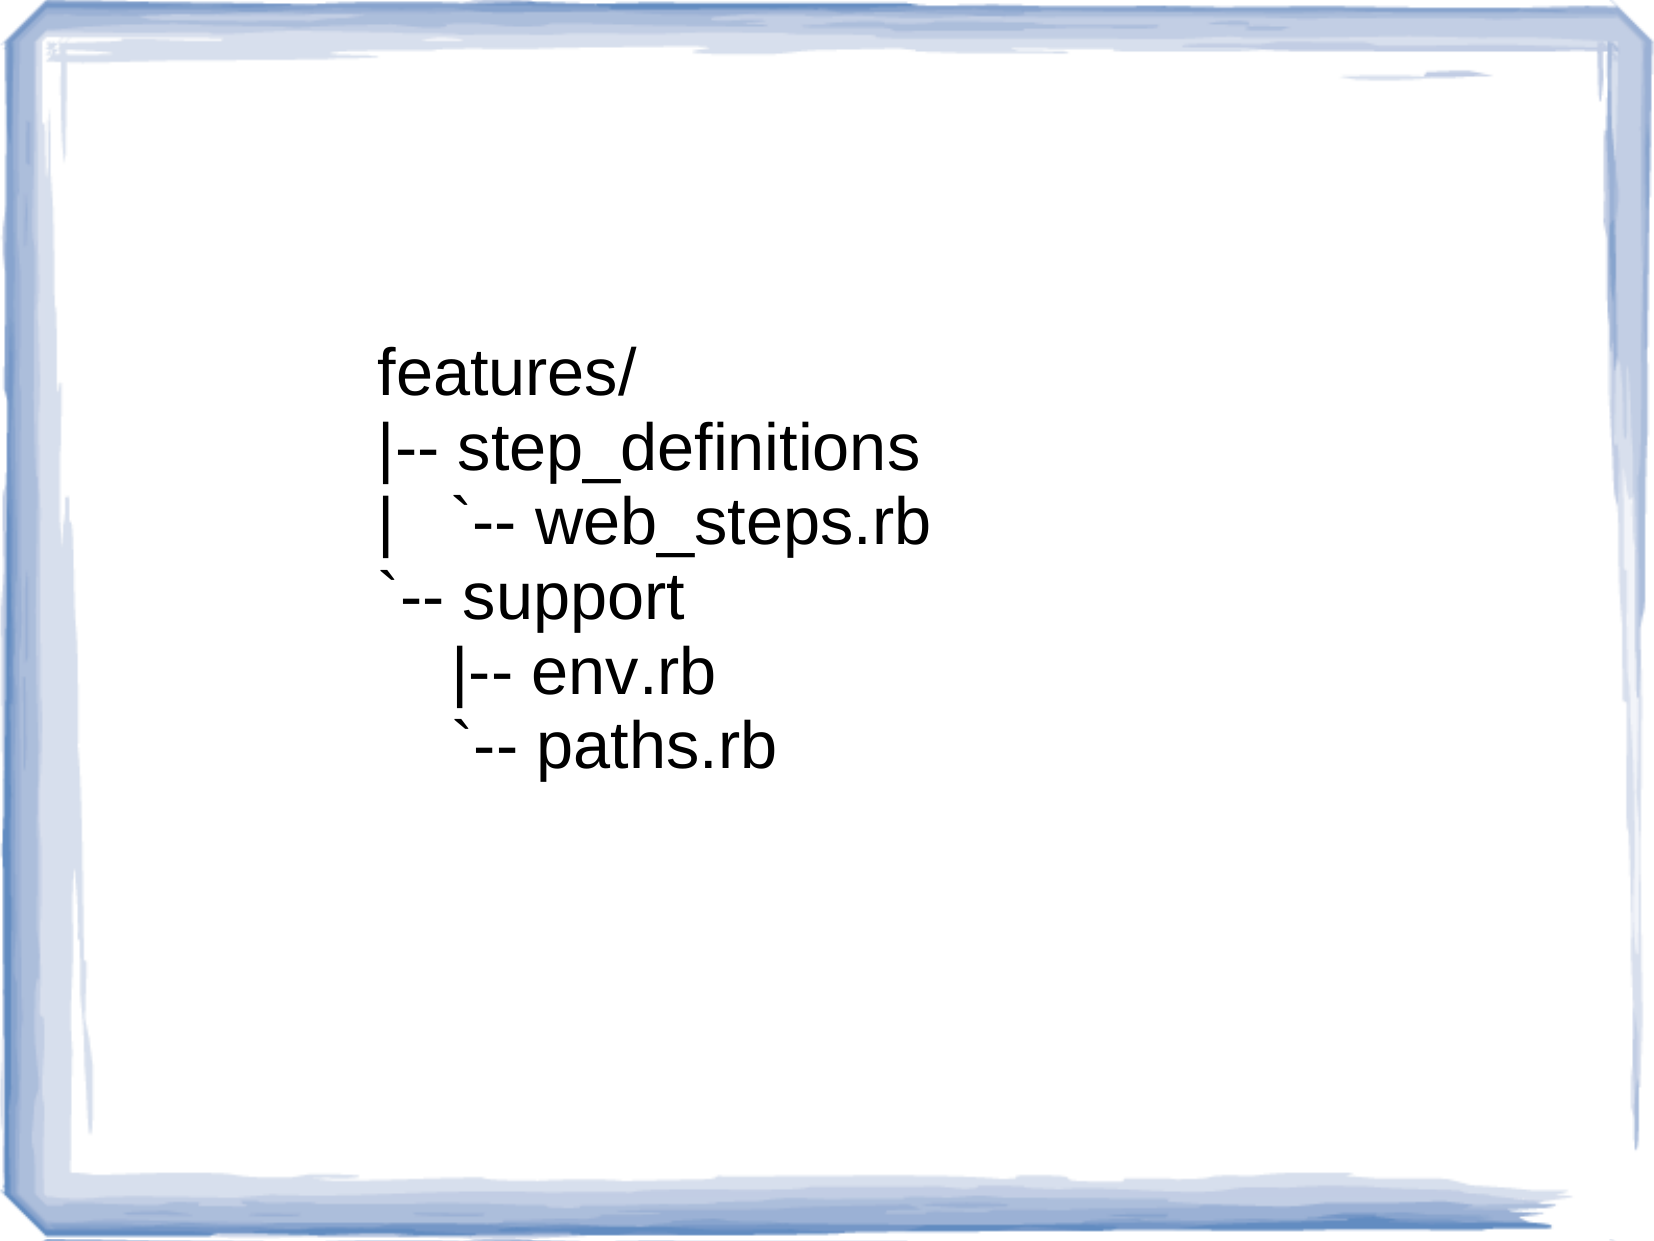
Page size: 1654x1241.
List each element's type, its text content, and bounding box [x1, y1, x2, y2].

picture [0, 0, 1654, 1241]
subtitle features/ |-- step_definitions | `-- web_steps.rb `-- support |-- env.rb `-- paths.rb [82, 49, 1571, 1144]
